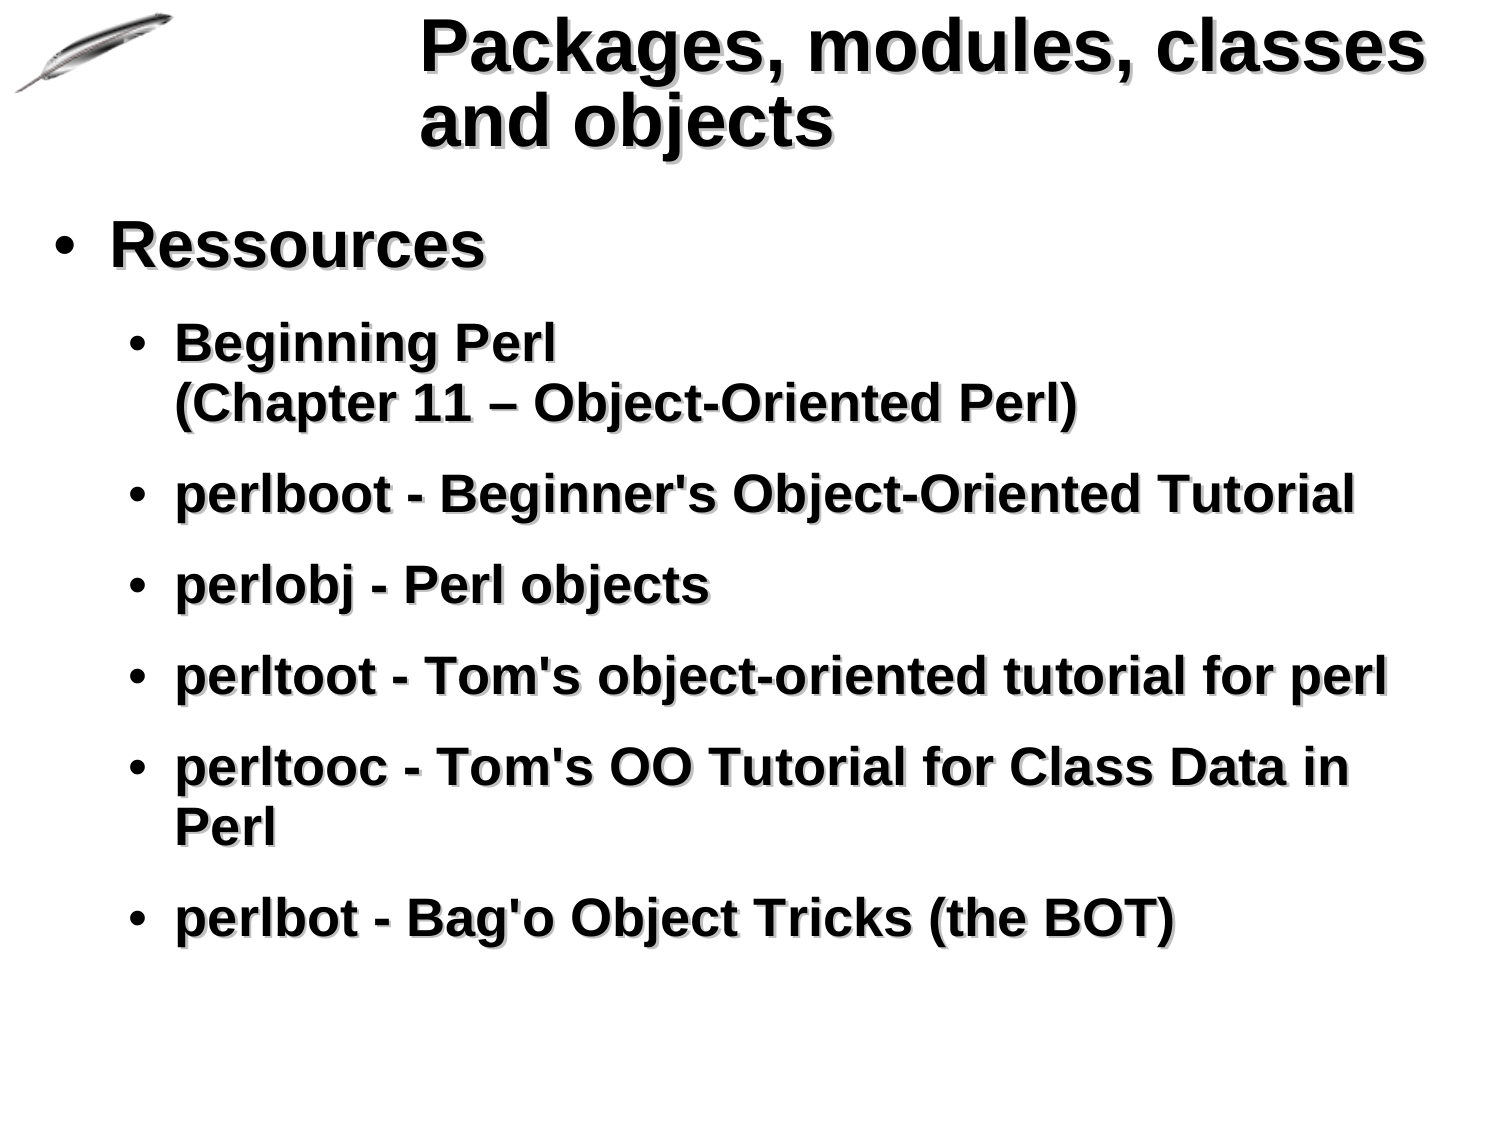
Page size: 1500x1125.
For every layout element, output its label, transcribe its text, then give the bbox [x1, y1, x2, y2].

title Packages, modules, classes and objects [419, 0, 1459, 176]
list Ressources Beginning Perl (Chapter 11 – Object-Oriented Perl) perlboot - Beginner's Object-Oriented Tutorial perlobj - Perl objects perltoot - Tom's object-oriented tutorial for perl perltooc - Tom's OO Tutorial for Class Data in Perl perlbot - Bag'o Object Tricks (the BOT) [53, 207, 1447, 1084]
picture [11, 11, 179, 95]
